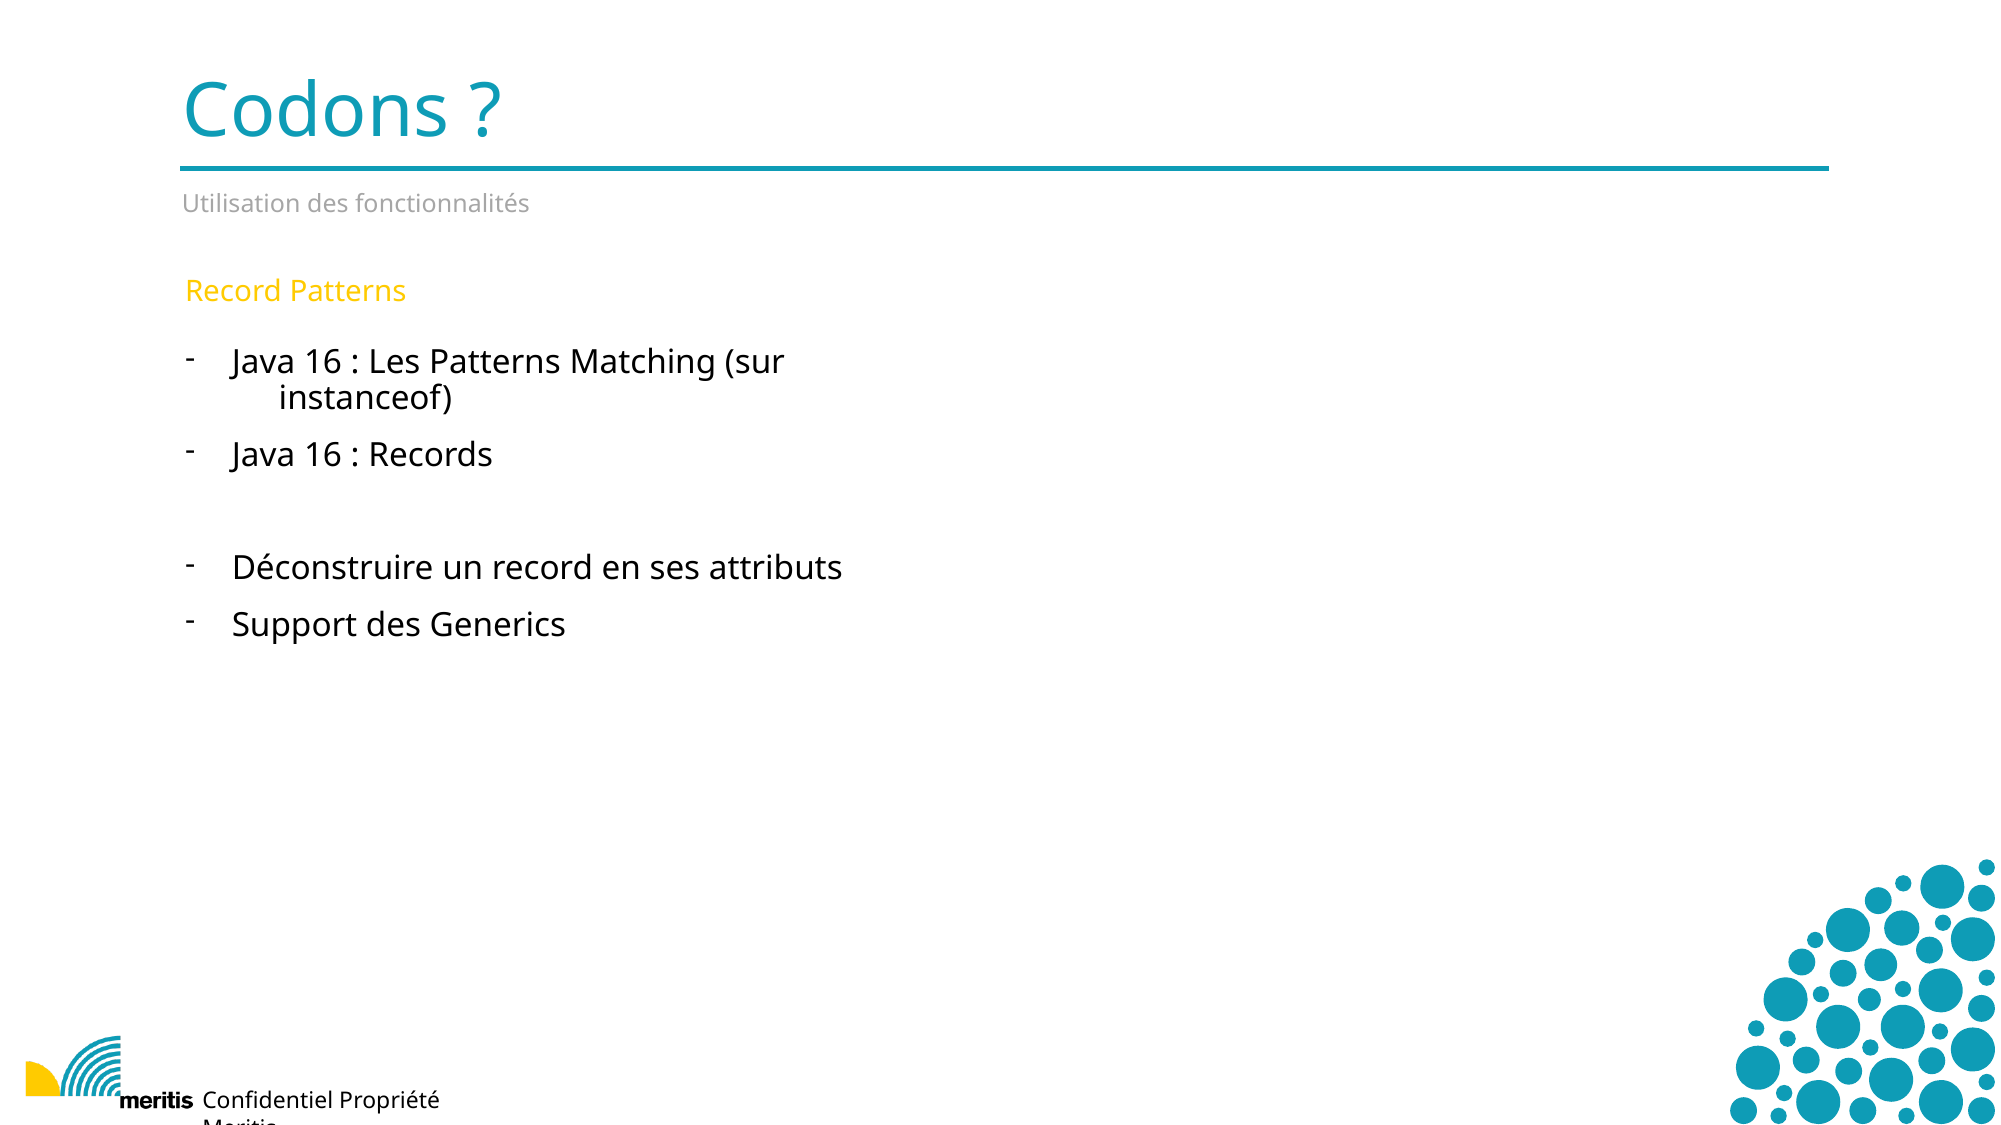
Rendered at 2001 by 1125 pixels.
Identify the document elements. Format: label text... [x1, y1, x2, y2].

list Java 16 : Les Patterns Matching (sur instanceof) Java 16 : Records Déconstruire un record en ses attributs Support des Generics [169, 337, 964, 955]
list Codons ? [167, 64, 1830, 180]
list Record Patterns [169, 268, 967, 316]
list Utilisation des fonctionnalités [166, 183, 1830, 237]
